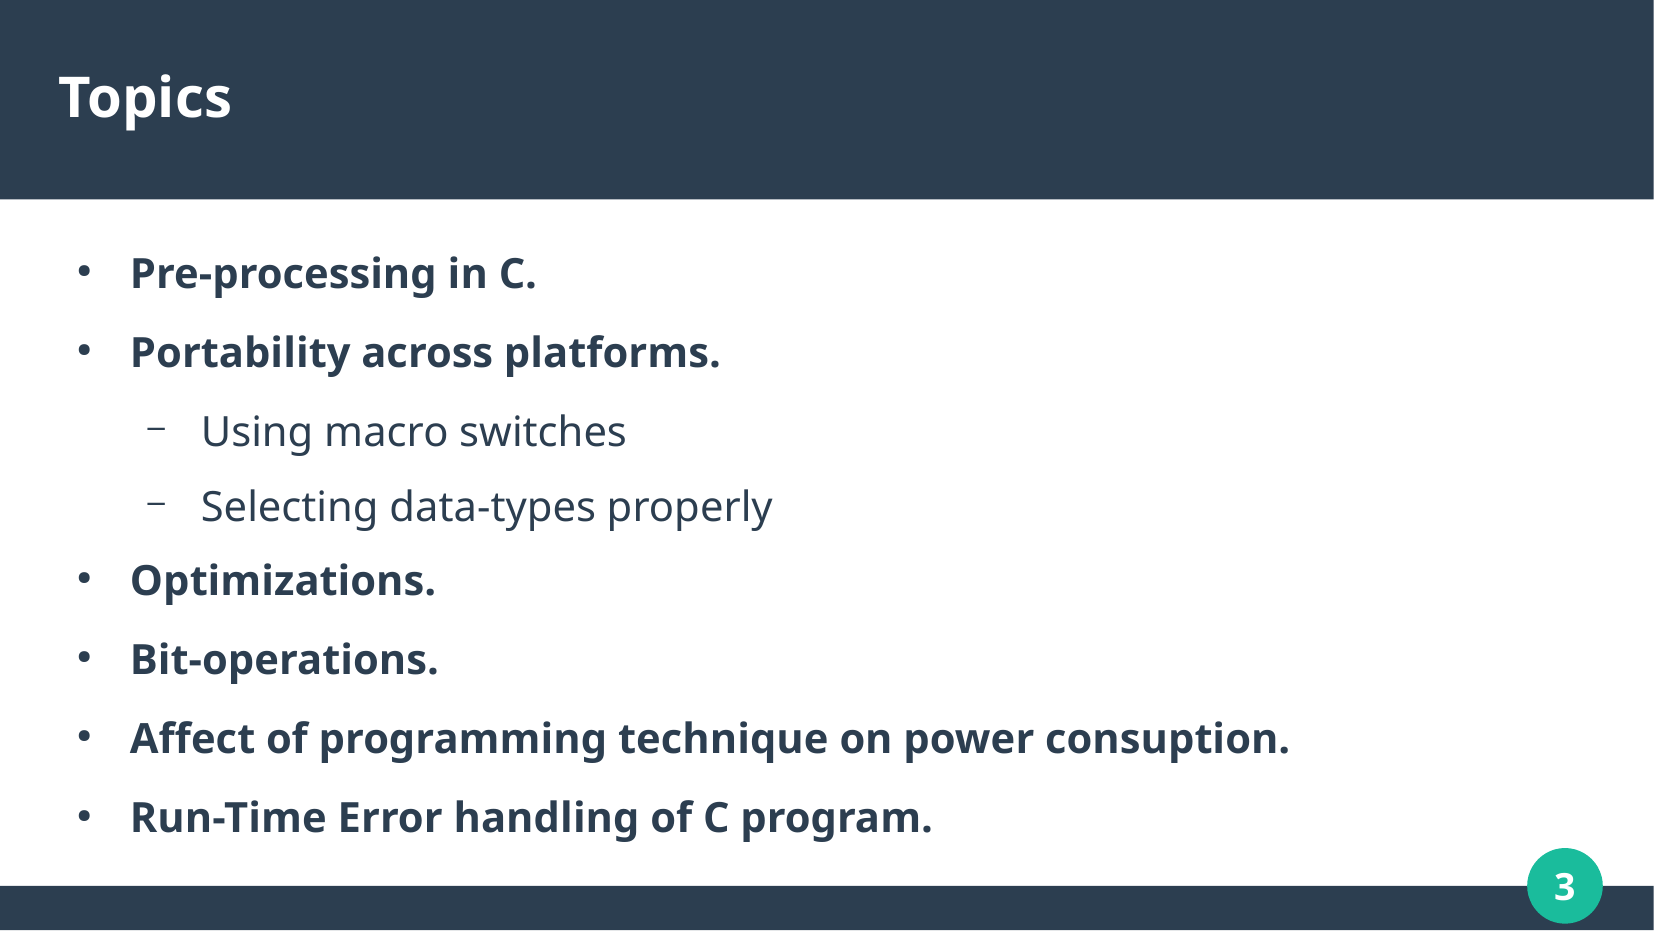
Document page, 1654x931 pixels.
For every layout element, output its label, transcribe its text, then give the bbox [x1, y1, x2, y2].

title Topics [59, 37, 1595, 156]
list Pre-processing in C. Portability across platforms. Using macro switches Selecting data-types properly Optimizations. Bit-operations. Affect of programming technique on power consuption. Run-Time Error handling of C program. [59, 243, 1595, 864]
